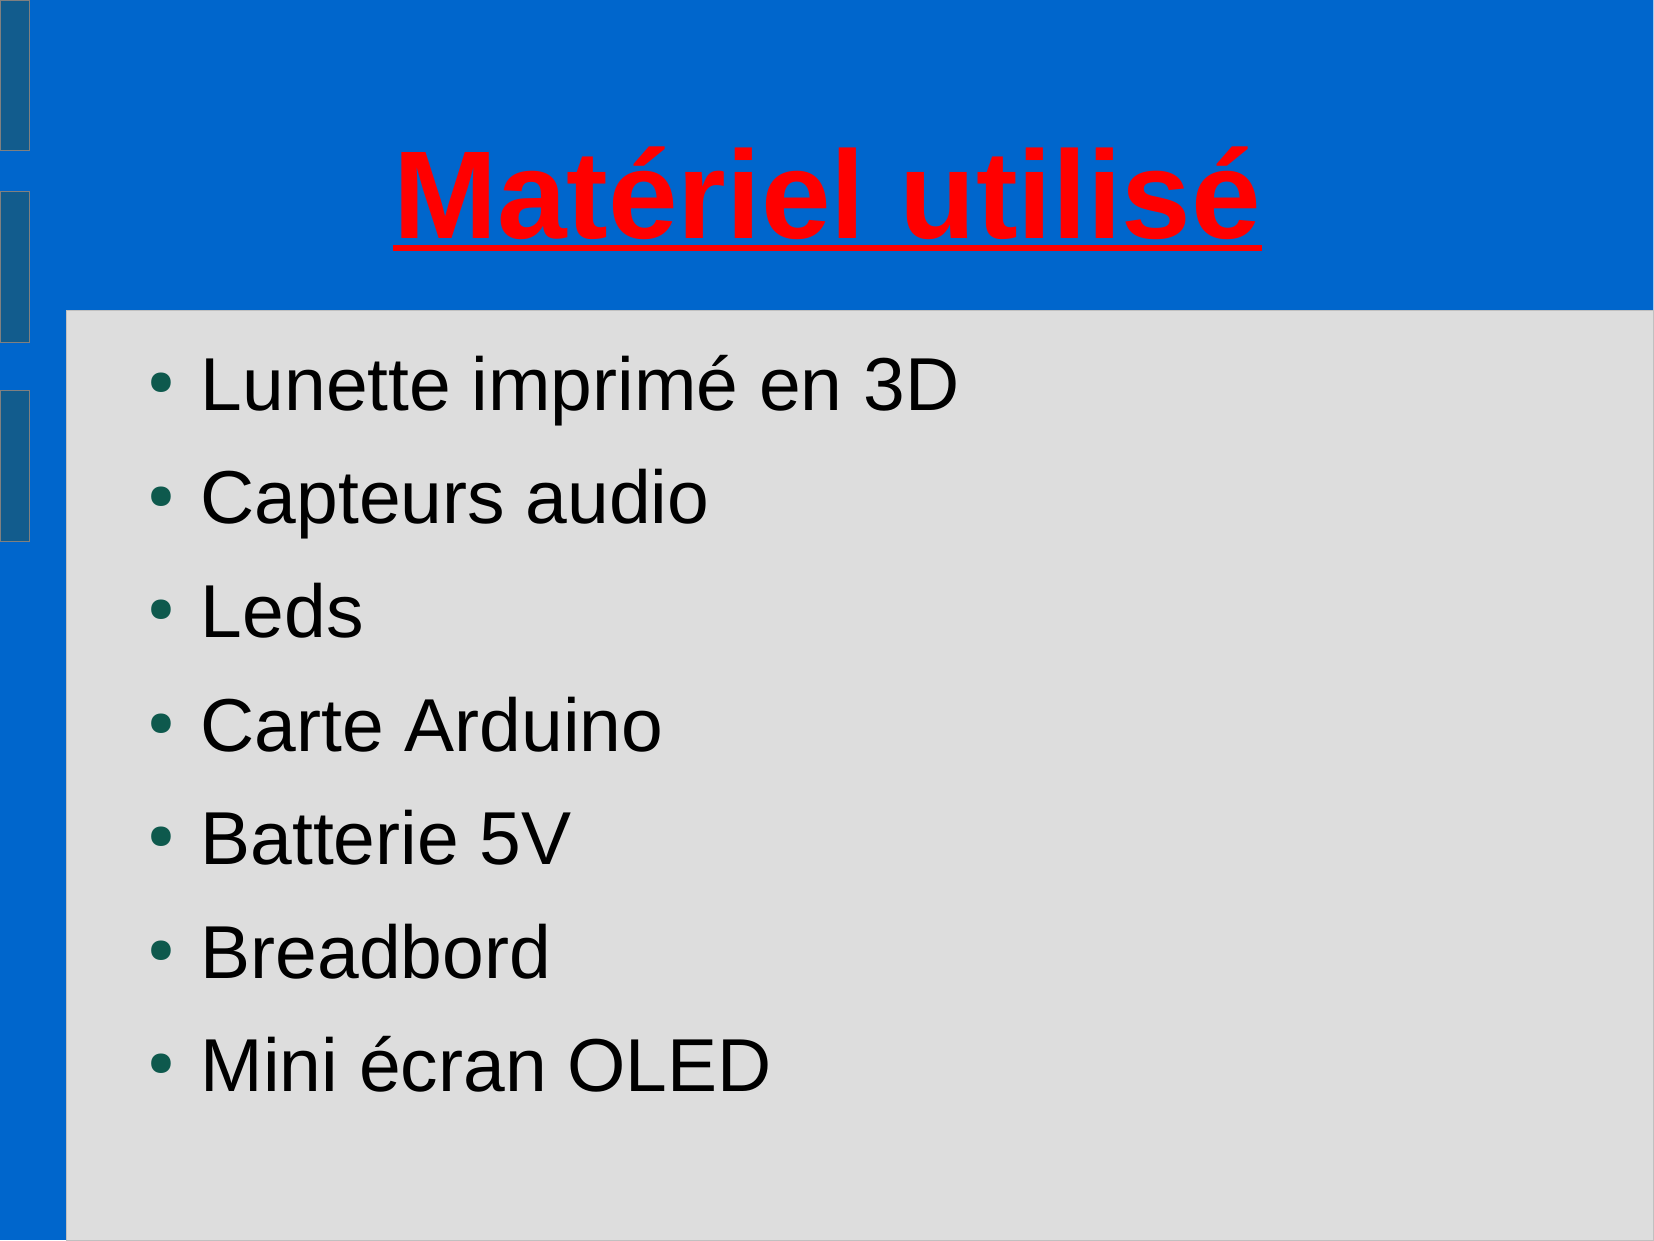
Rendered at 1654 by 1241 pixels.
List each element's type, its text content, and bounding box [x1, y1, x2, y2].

list Lunette imprimé en 3D Capteurs audio Leds Carte Arduino Batterie 5V Breadbord Mini écran OLED [129, 342, 1542, 1193]
title Matériel utilisé [121, 91, 1534, 299]
